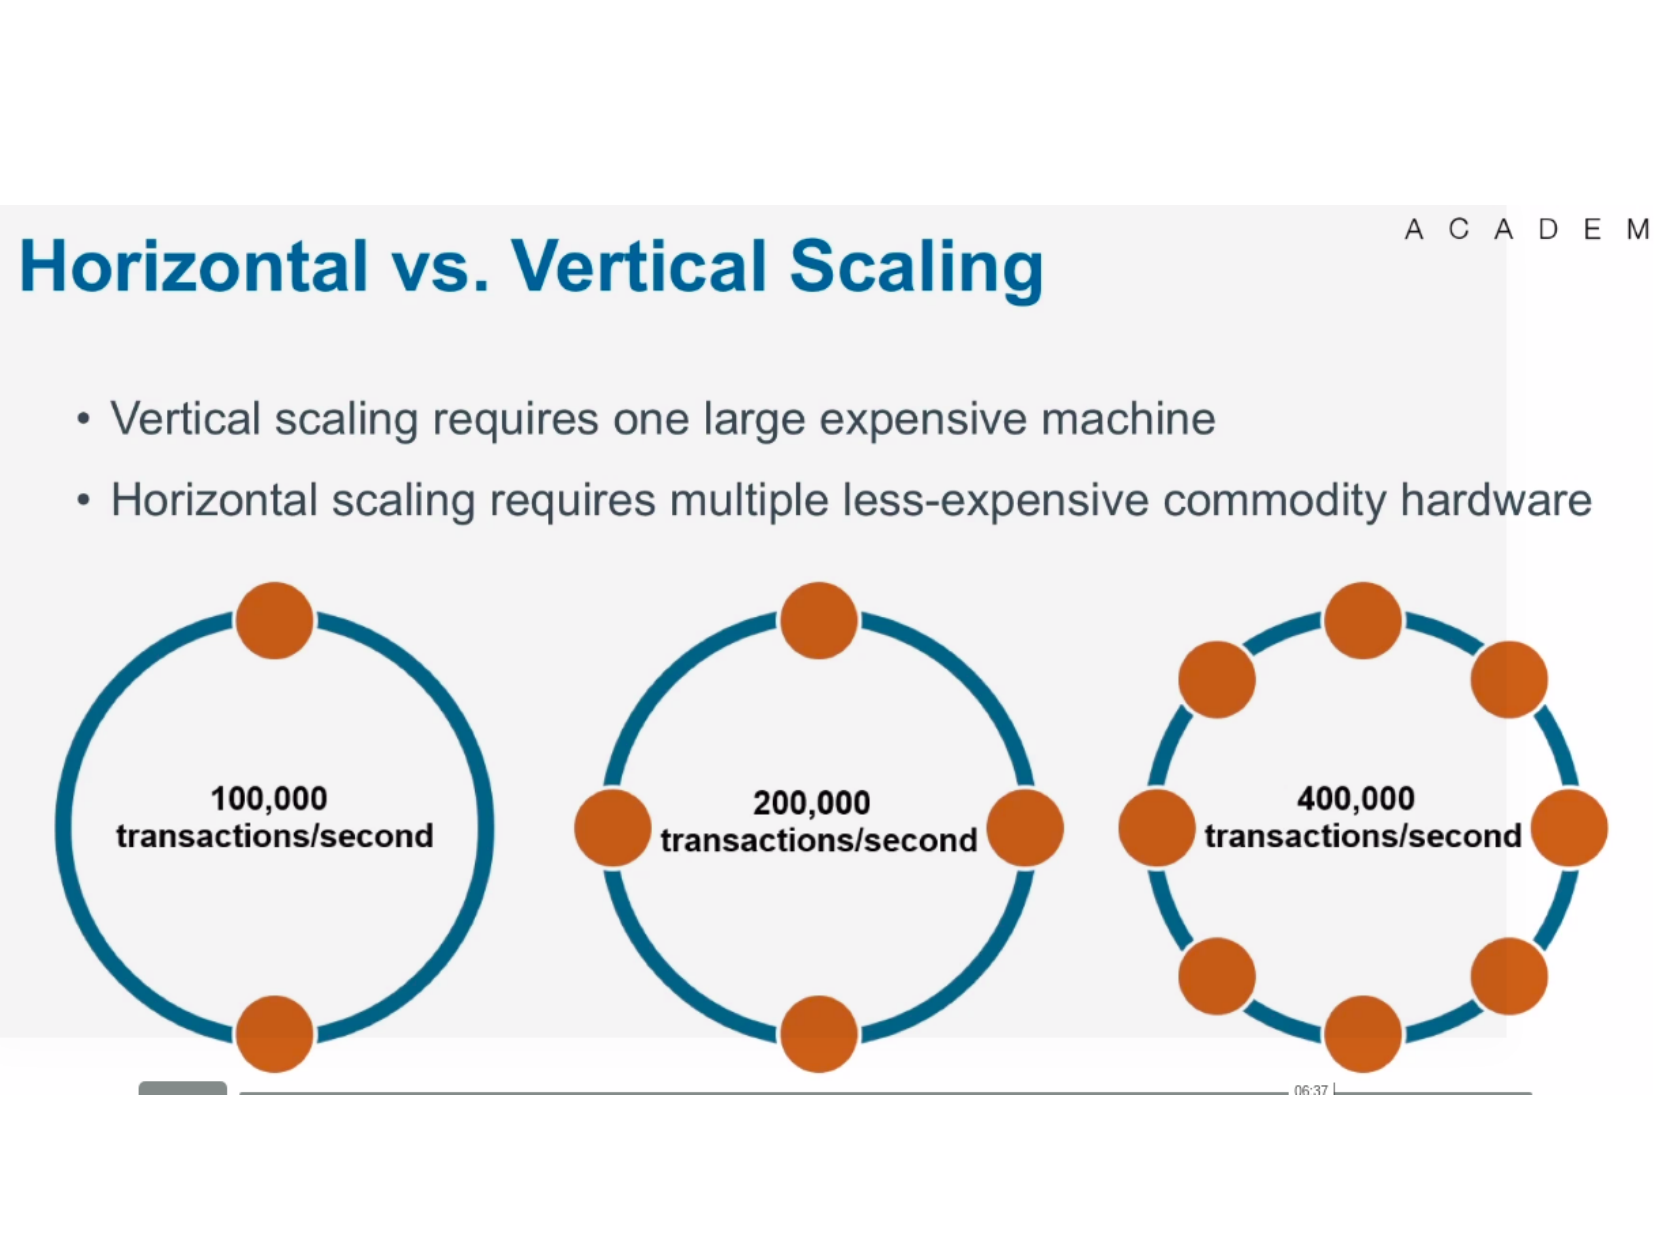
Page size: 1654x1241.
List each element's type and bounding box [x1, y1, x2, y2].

picture [0, 205, 1654, 1096]
